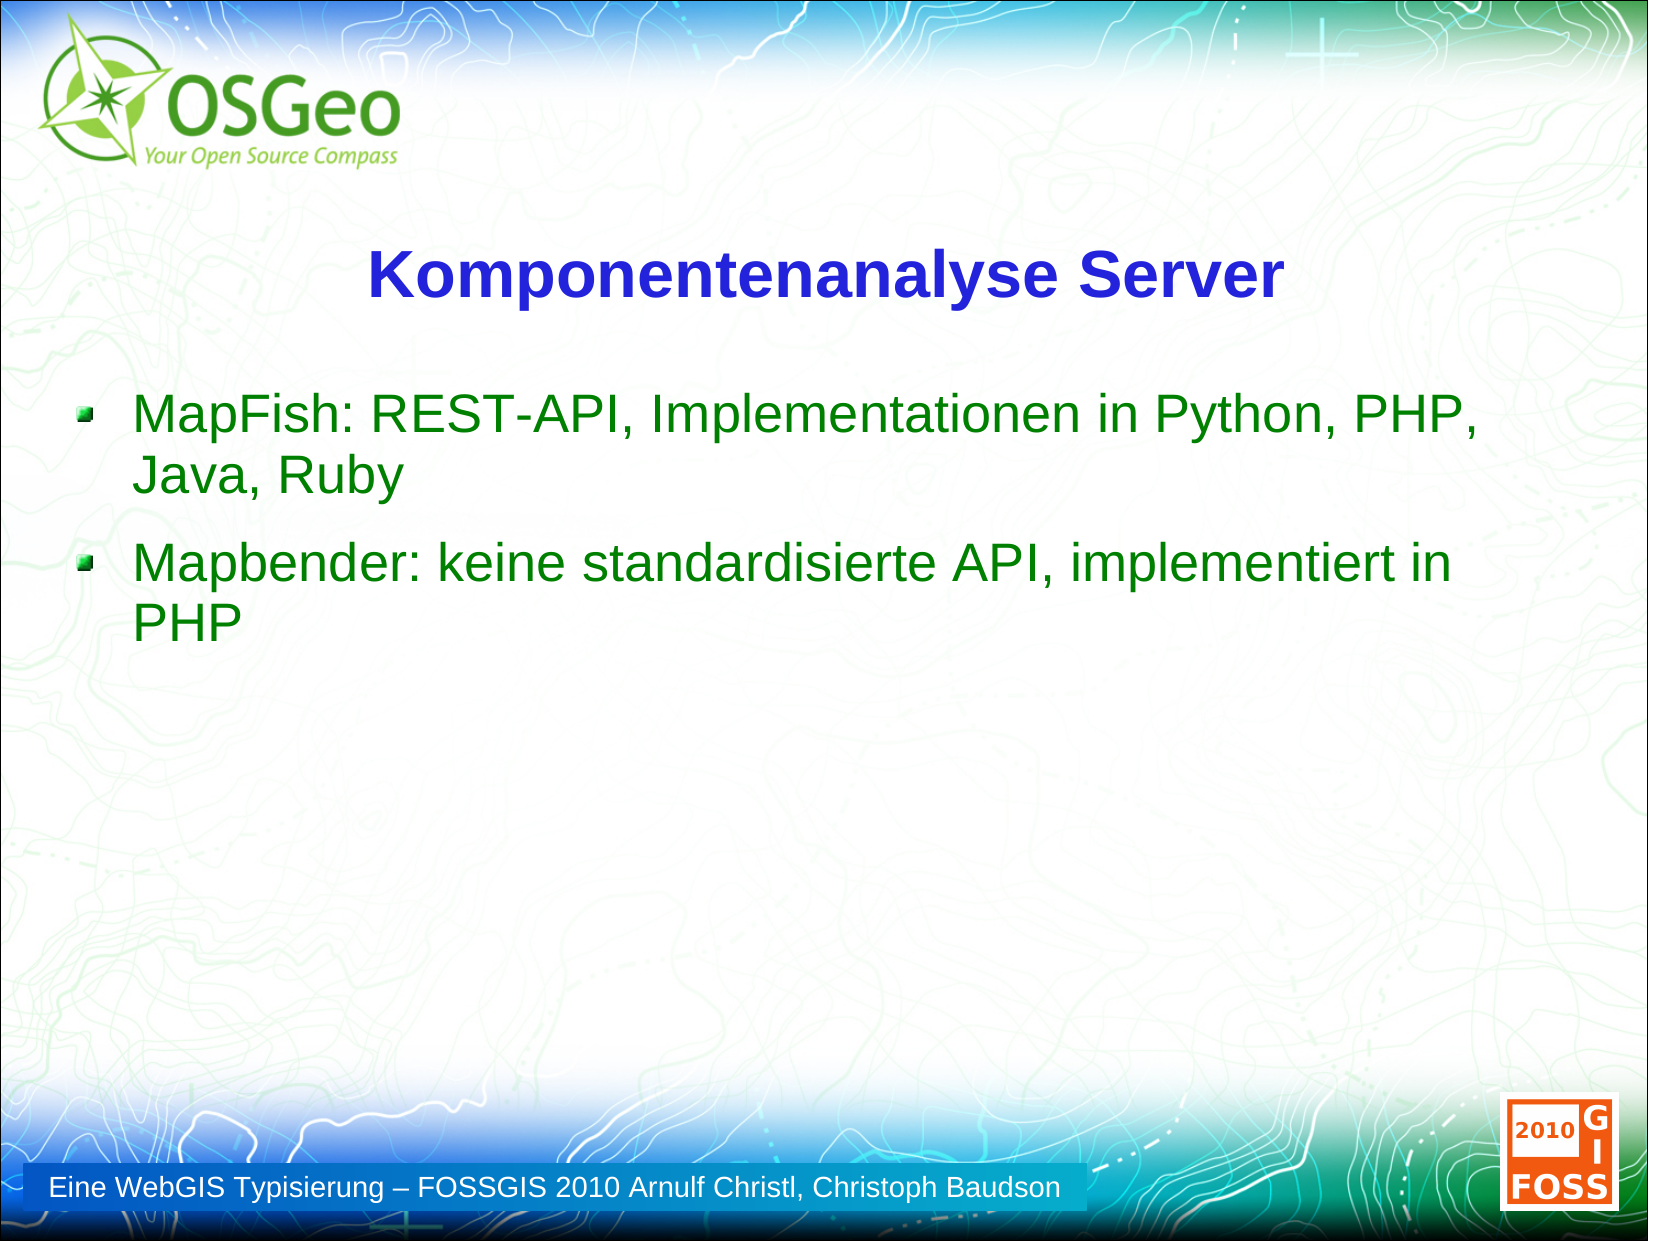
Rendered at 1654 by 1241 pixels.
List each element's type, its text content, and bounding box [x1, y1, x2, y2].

list MapFish: REST-API, Implementationen in Python, PHP, Java, Ruby Mapbender: keine standardisierte API, implementiert in PHP [76, 383, 1565, 1188]
title Komponentenanalyse Server [82, 208, 1571, 342]
picture [1, 1, 1647, 1240]
